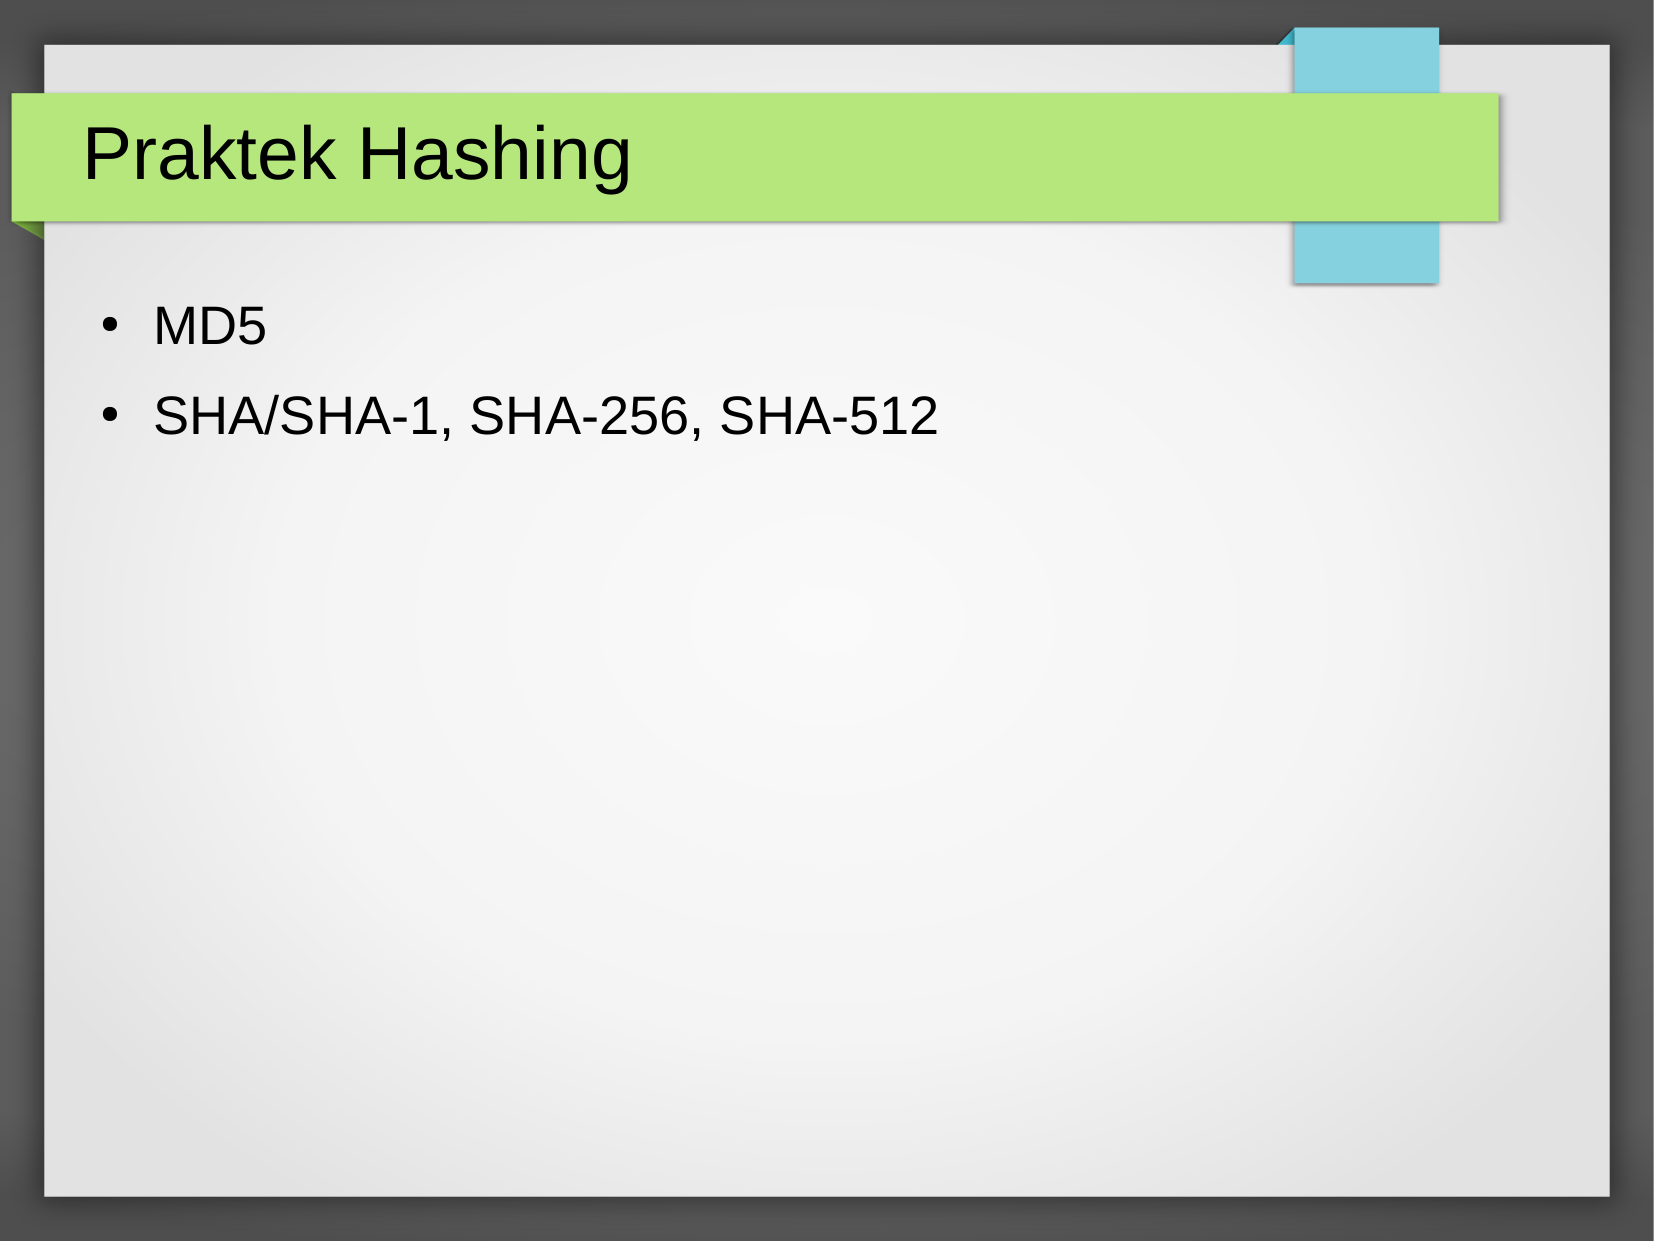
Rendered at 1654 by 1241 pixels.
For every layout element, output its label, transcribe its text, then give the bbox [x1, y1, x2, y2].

picture [0, 0, 1654, 1241]
title Praktek Hashing [82, 94, 1264, 213]
list MD5 SHA/SHA-1, SHA-256, SHA-512 [82, 295, 1571, 1015]
